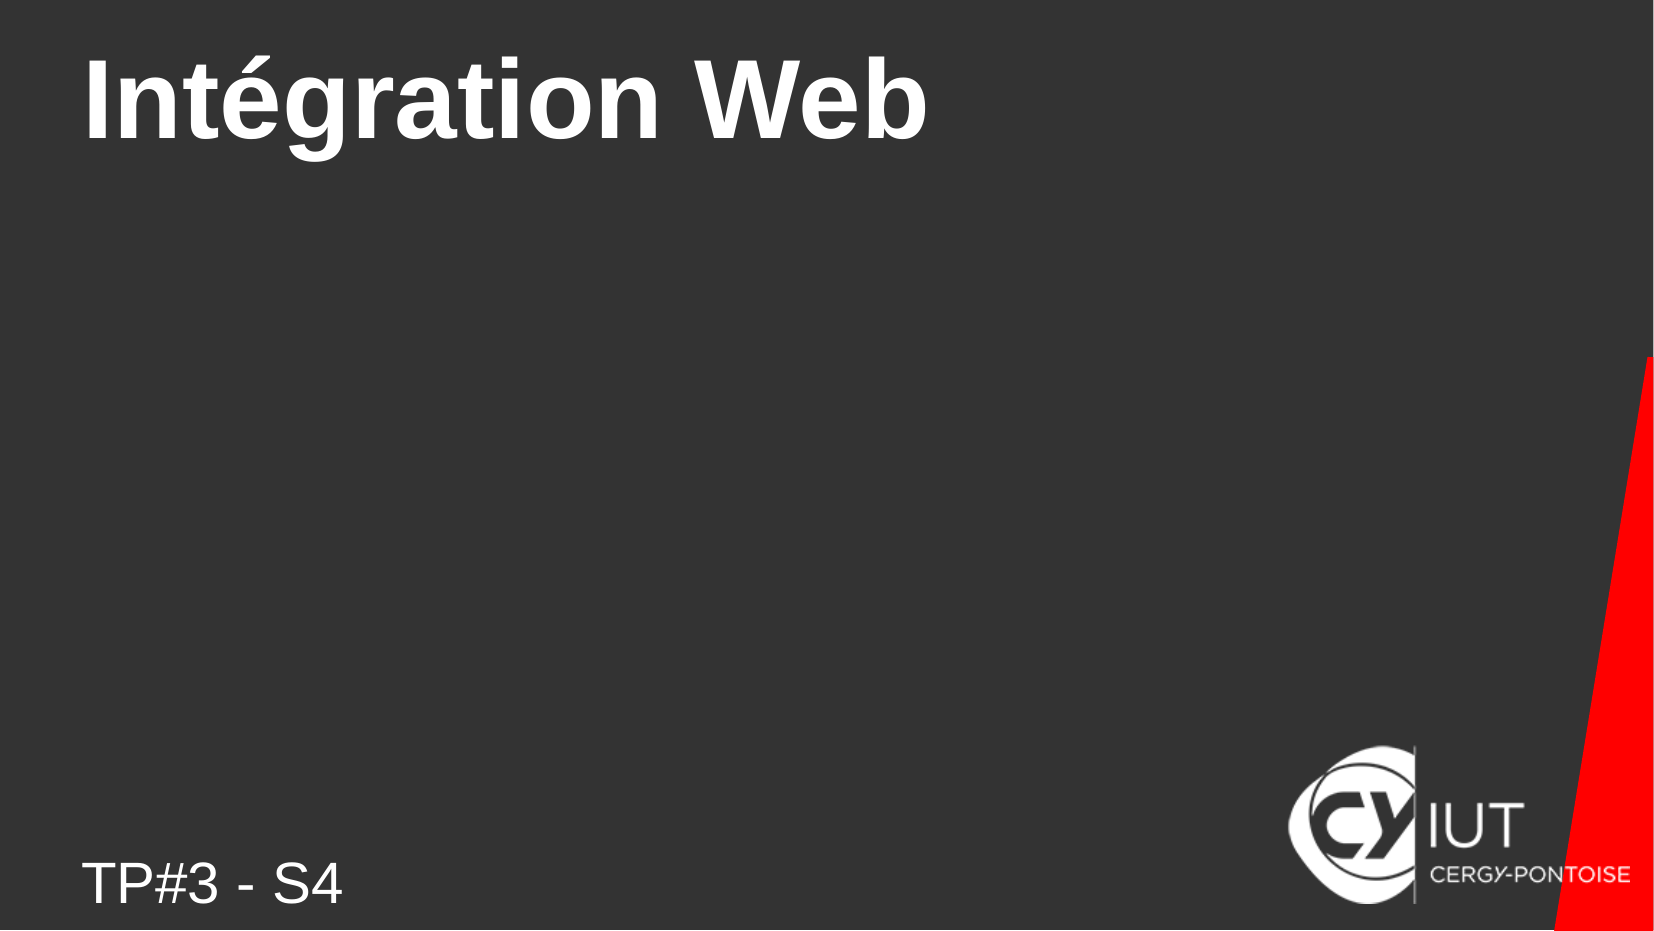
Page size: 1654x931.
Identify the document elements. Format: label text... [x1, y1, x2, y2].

title TP#3 - S4 [81, 805, 1205, 931]
title Intégration Web [82, 36, 1571, 226]
picture [1284, 744, 1630, 904]
text_box [1554, 356, 1654, 931]
